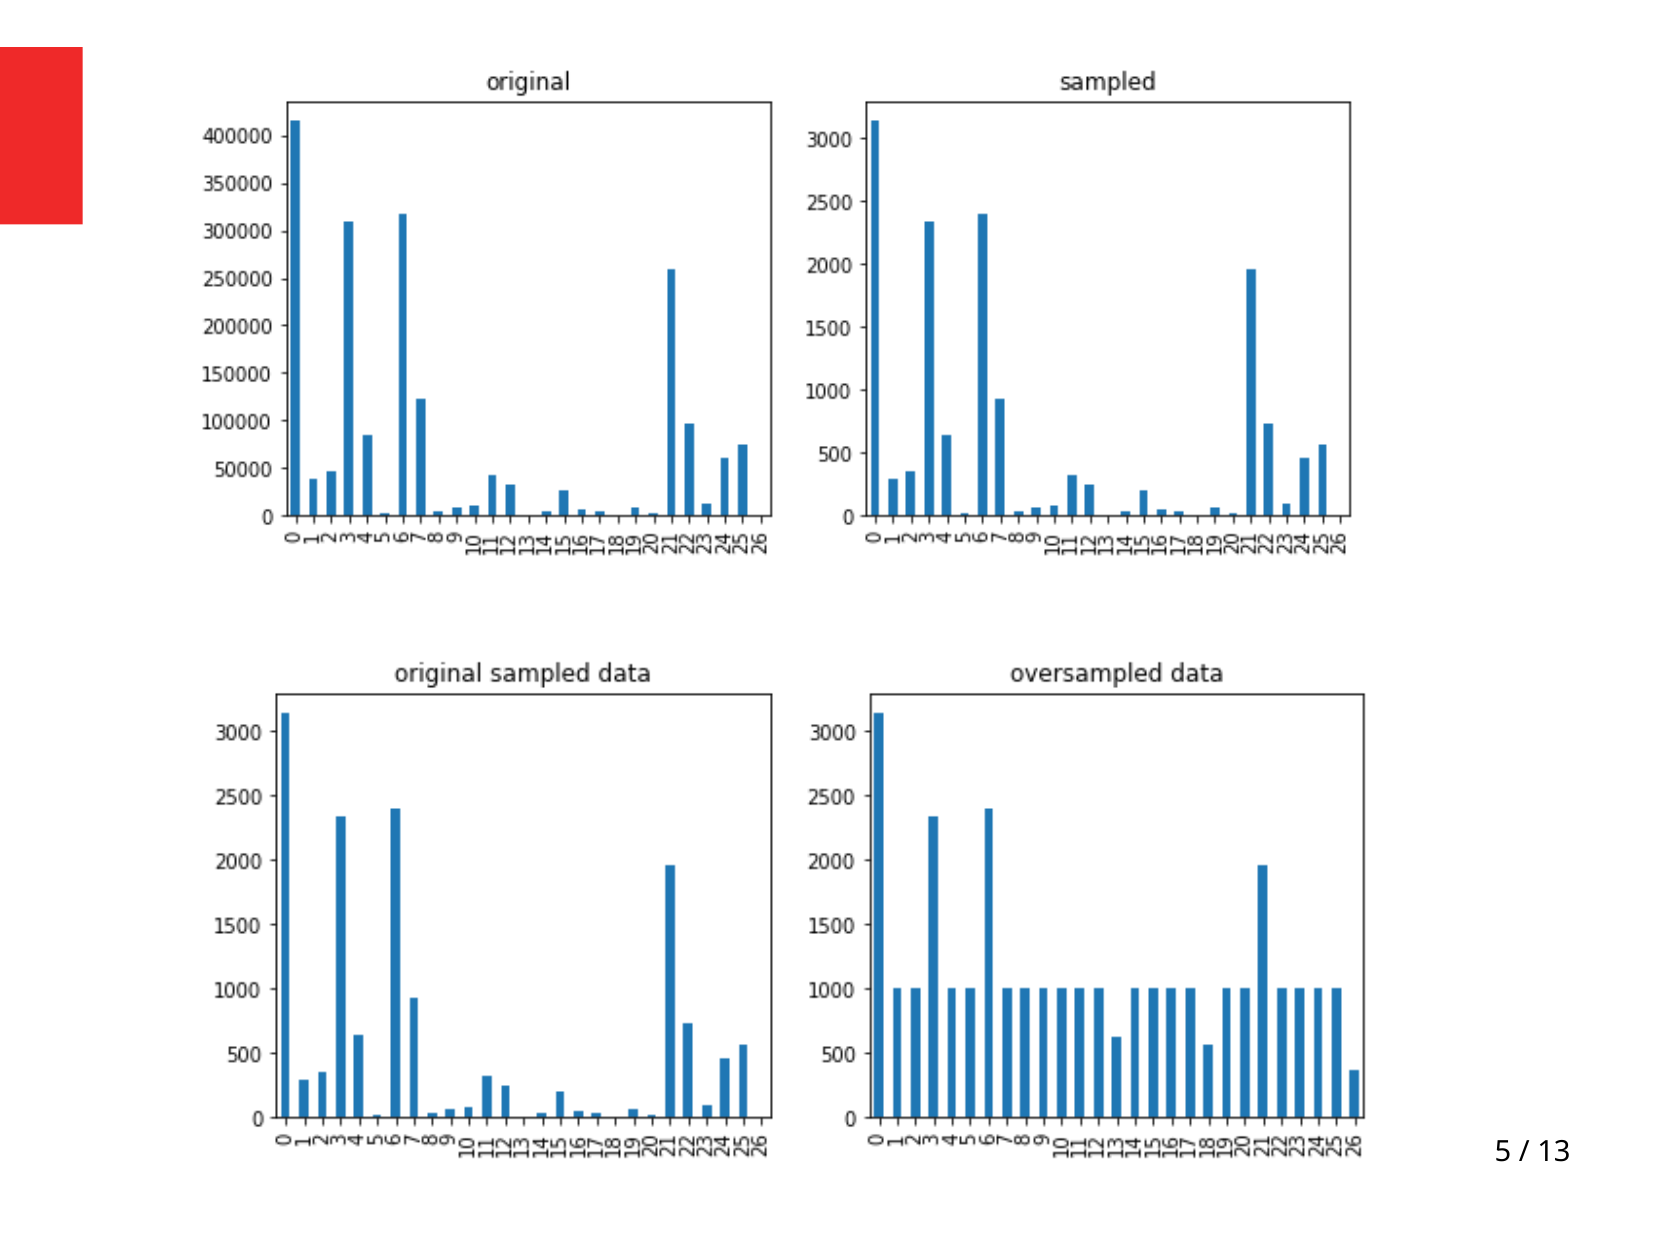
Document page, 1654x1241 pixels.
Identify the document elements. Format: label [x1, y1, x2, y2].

picture [200, 649, 1377, 1170]
picture [188, 58, 1363, 567]
